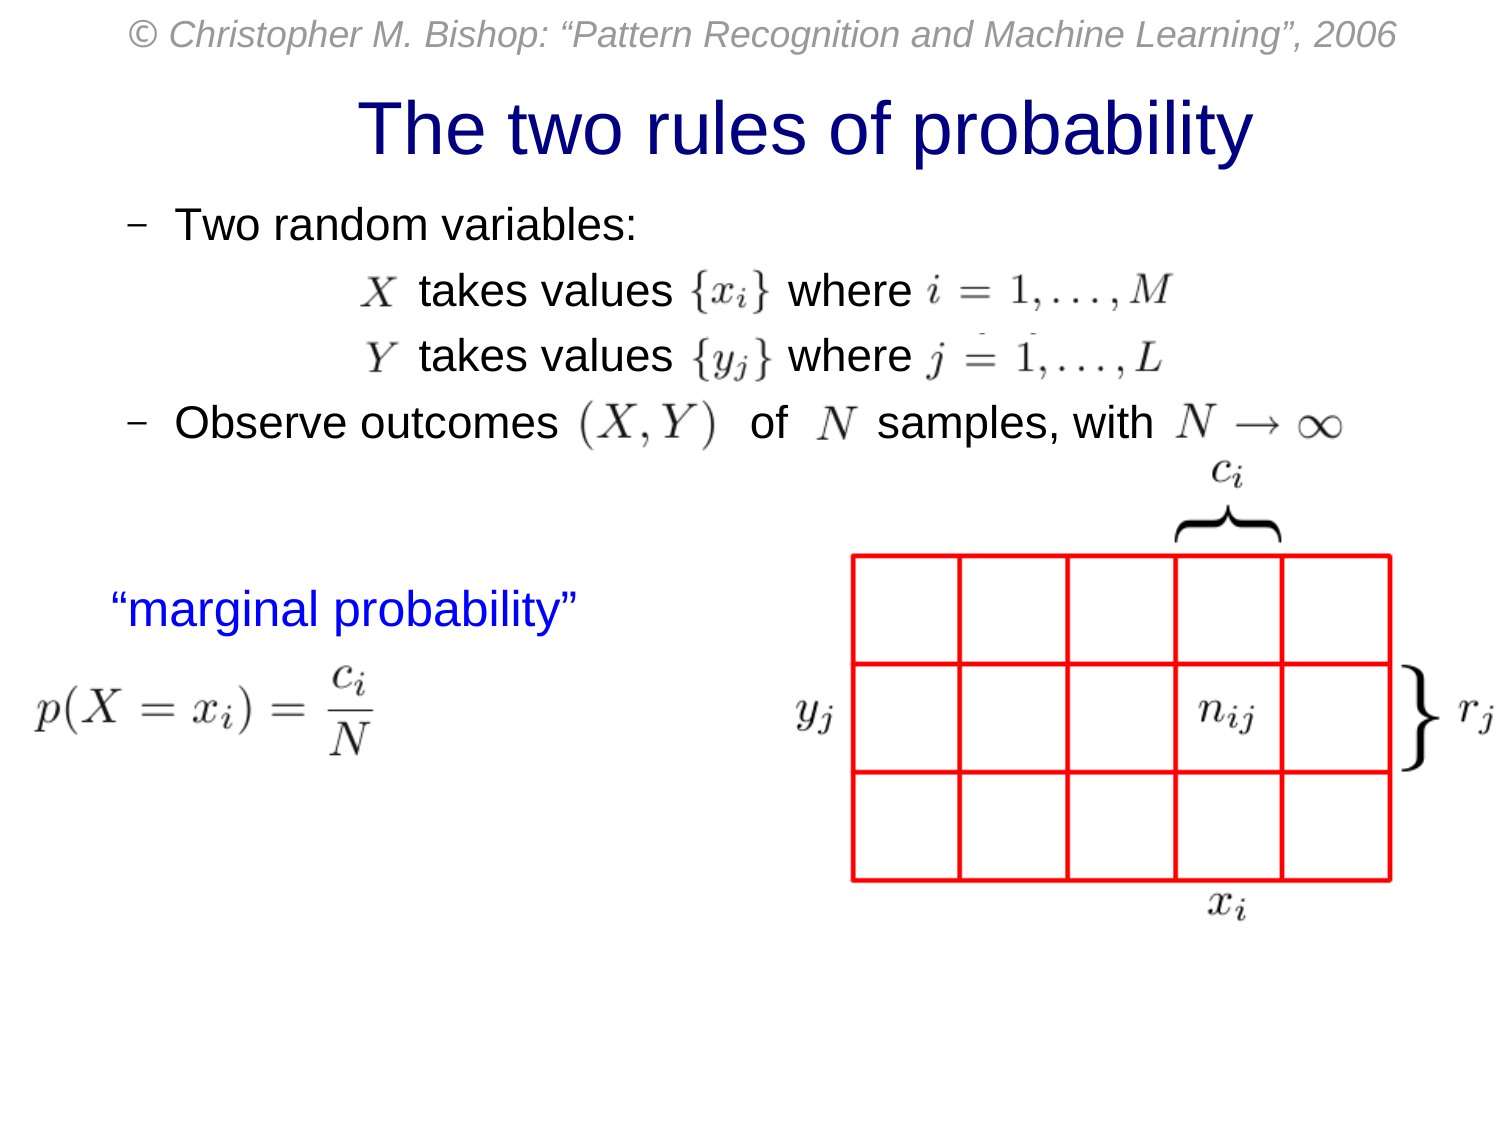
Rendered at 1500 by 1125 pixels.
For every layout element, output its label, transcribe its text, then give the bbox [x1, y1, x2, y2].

list Two random variables: takes values where takes values where Observe outcomes of samples, with [37, 187, 1500, 1125]
text_box © Christopher M. Bishop: “Pattern Recognition and Machine Learning”, 2006 [112, 0, 1500, 90]
text_box “marginal probability” [96, 569, 593, 645]
picture [363, 337, 401, 377]
picture [690, 329, 772, 388]
picture [578, 390, 719, 457]
title The two rules of probability [149, 90, 1463, 179]
picture [684, 261, 772, 319]
picture [32, 661, 380, 765]
picture [810, 396, 865, 451]
picture [787, 455, 1500, 927]
picture [360, 267, 399, 313]
picture [924, 333, 1164, 384]
picture [1166, 393, 1348, 454]
picture [926, 267, 1174, 311]
